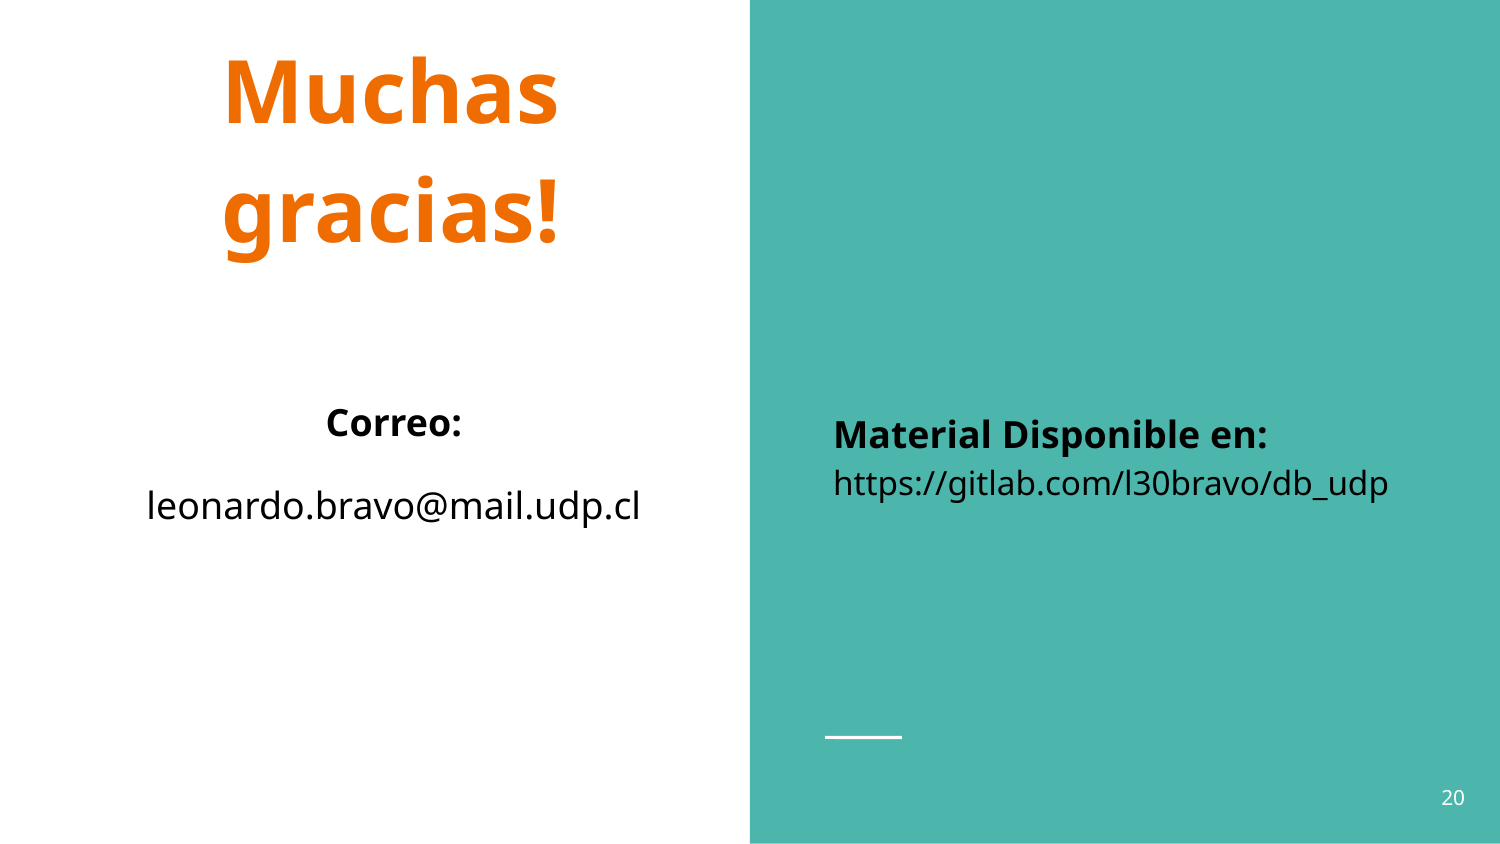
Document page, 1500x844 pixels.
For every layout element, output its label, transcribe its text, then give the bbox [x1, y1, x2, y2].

list Correo: leonardo.bravo@mail.udp.cl [79, 253, 709, 833]
slide_number <number> [1389, 764, 1480, 830]
title Muchas gracias! [59, 8, 723, 284]
text_box Material Disponible en: https://gitlab.com/l30bravo/db_udp [818, 401, 1406, 513]
